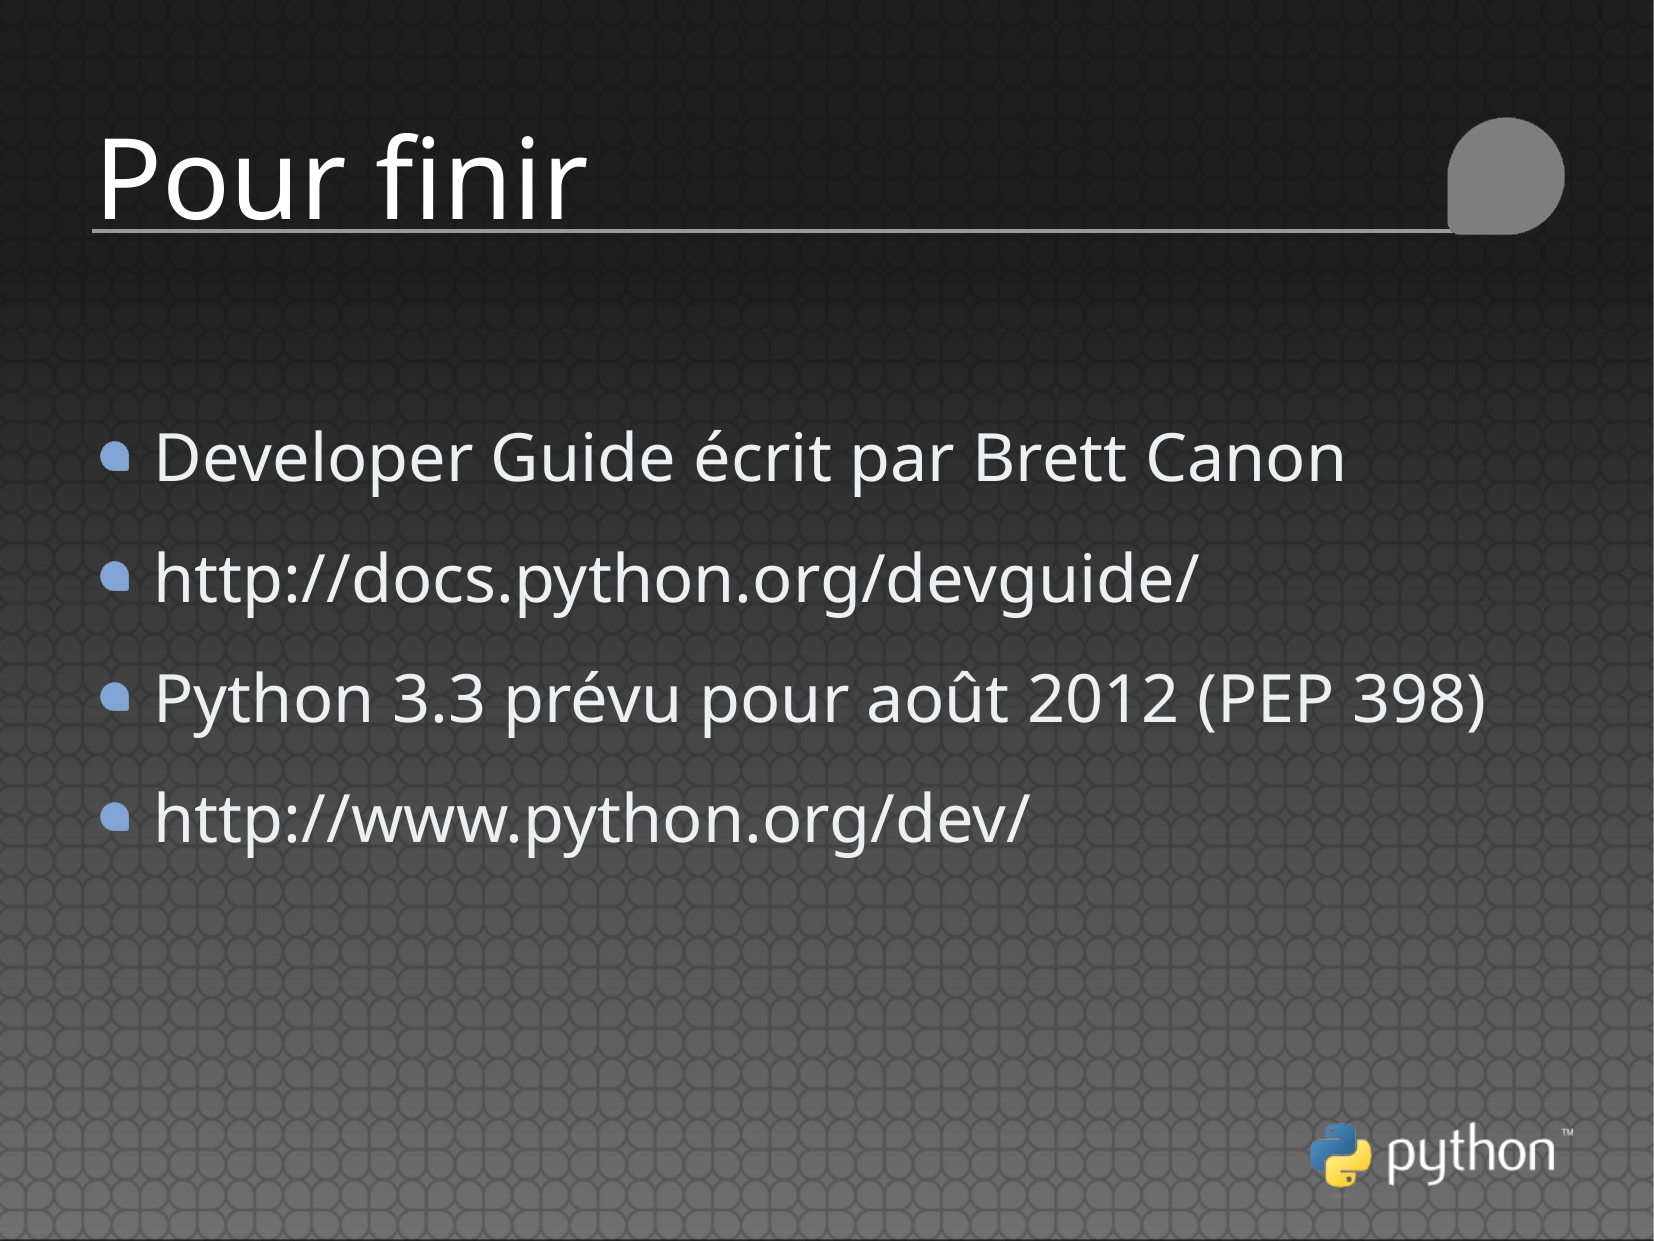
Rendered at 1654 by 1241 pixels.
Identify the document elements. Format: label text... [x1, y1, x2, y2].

list Developer Guide écrit par Brett Canon http://docs.python.org/devguide/ Python 3.3 prévu pour août 2012 (PEP 398) http://www.python.org/dev/ [82, 290, 1571, 1094]
picture [0, 0, 1654, 1241]
title Pour finir [94, 100, 1426, 251]
